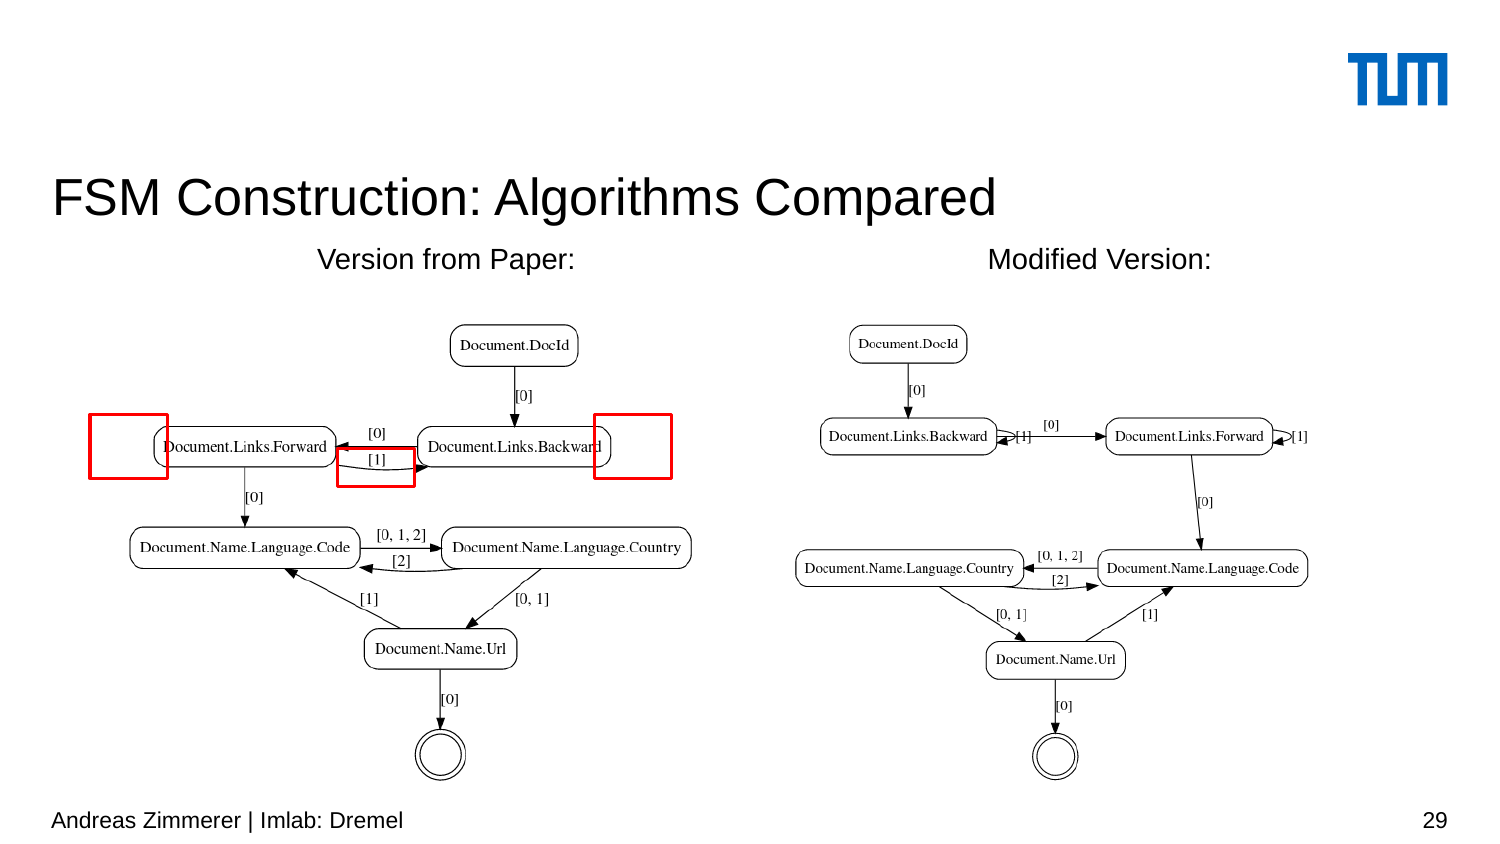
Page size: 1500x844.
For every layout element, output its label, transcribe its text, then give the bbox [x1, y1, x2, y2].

footer Andreas Zimmerer | Imlab: Dremel [51, 796, 1112, 842]
list Modified Version: [753, 240, 1376, 703]
list Version from Paper: [99, 416, 107, 477]
slide_number <number> [1112, 796, 1448, 842]
title FSM Construction: Algorithms Compared [52, 159, 1449, 227]
list Version from Paper: [99, 240, 723, 703]
list Version from Paper: [99, 480, 107, 703]
picture [774, 321, 1328, 783]
picture [107, 320, 714, 784]
picture [107, 416, 166, 477]
